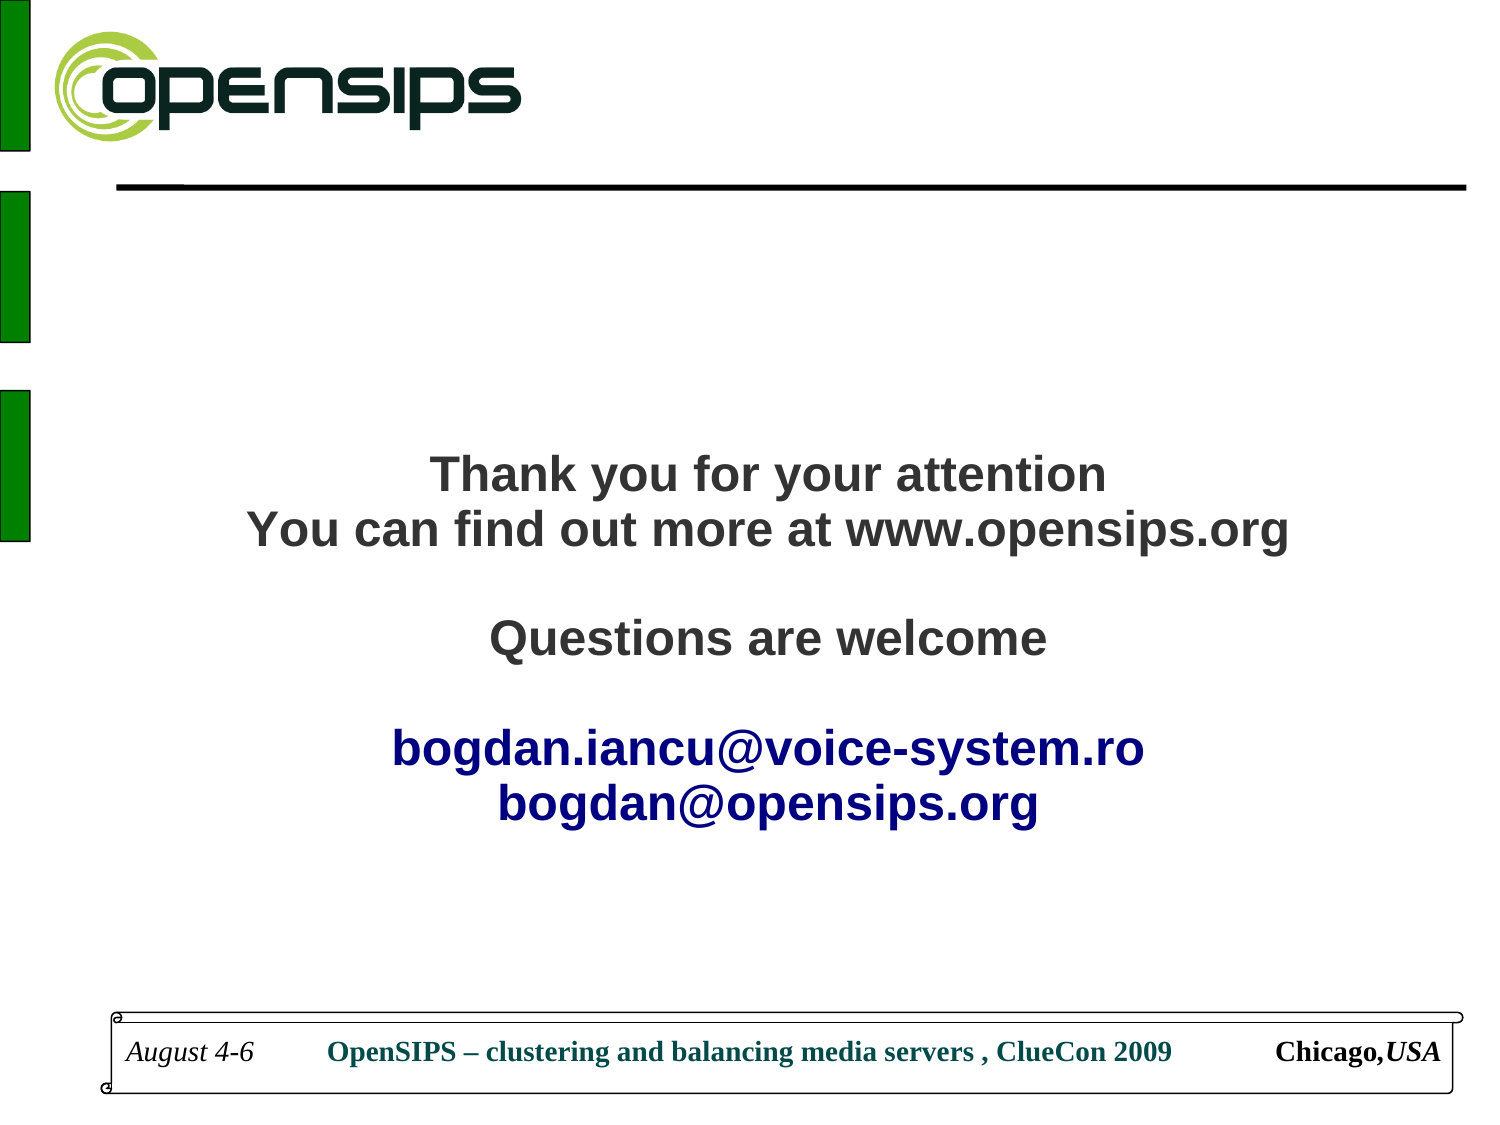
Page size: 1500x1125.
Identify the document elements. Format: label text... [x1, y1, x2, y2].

picture [51, 27, 532, 148]
list Thank you for your attention You can find out more at www.opensips.org Questions are welcome bogdan.iancu@voice-system.ro bogdan@opensips.org [112, 224, 1425, 976]
